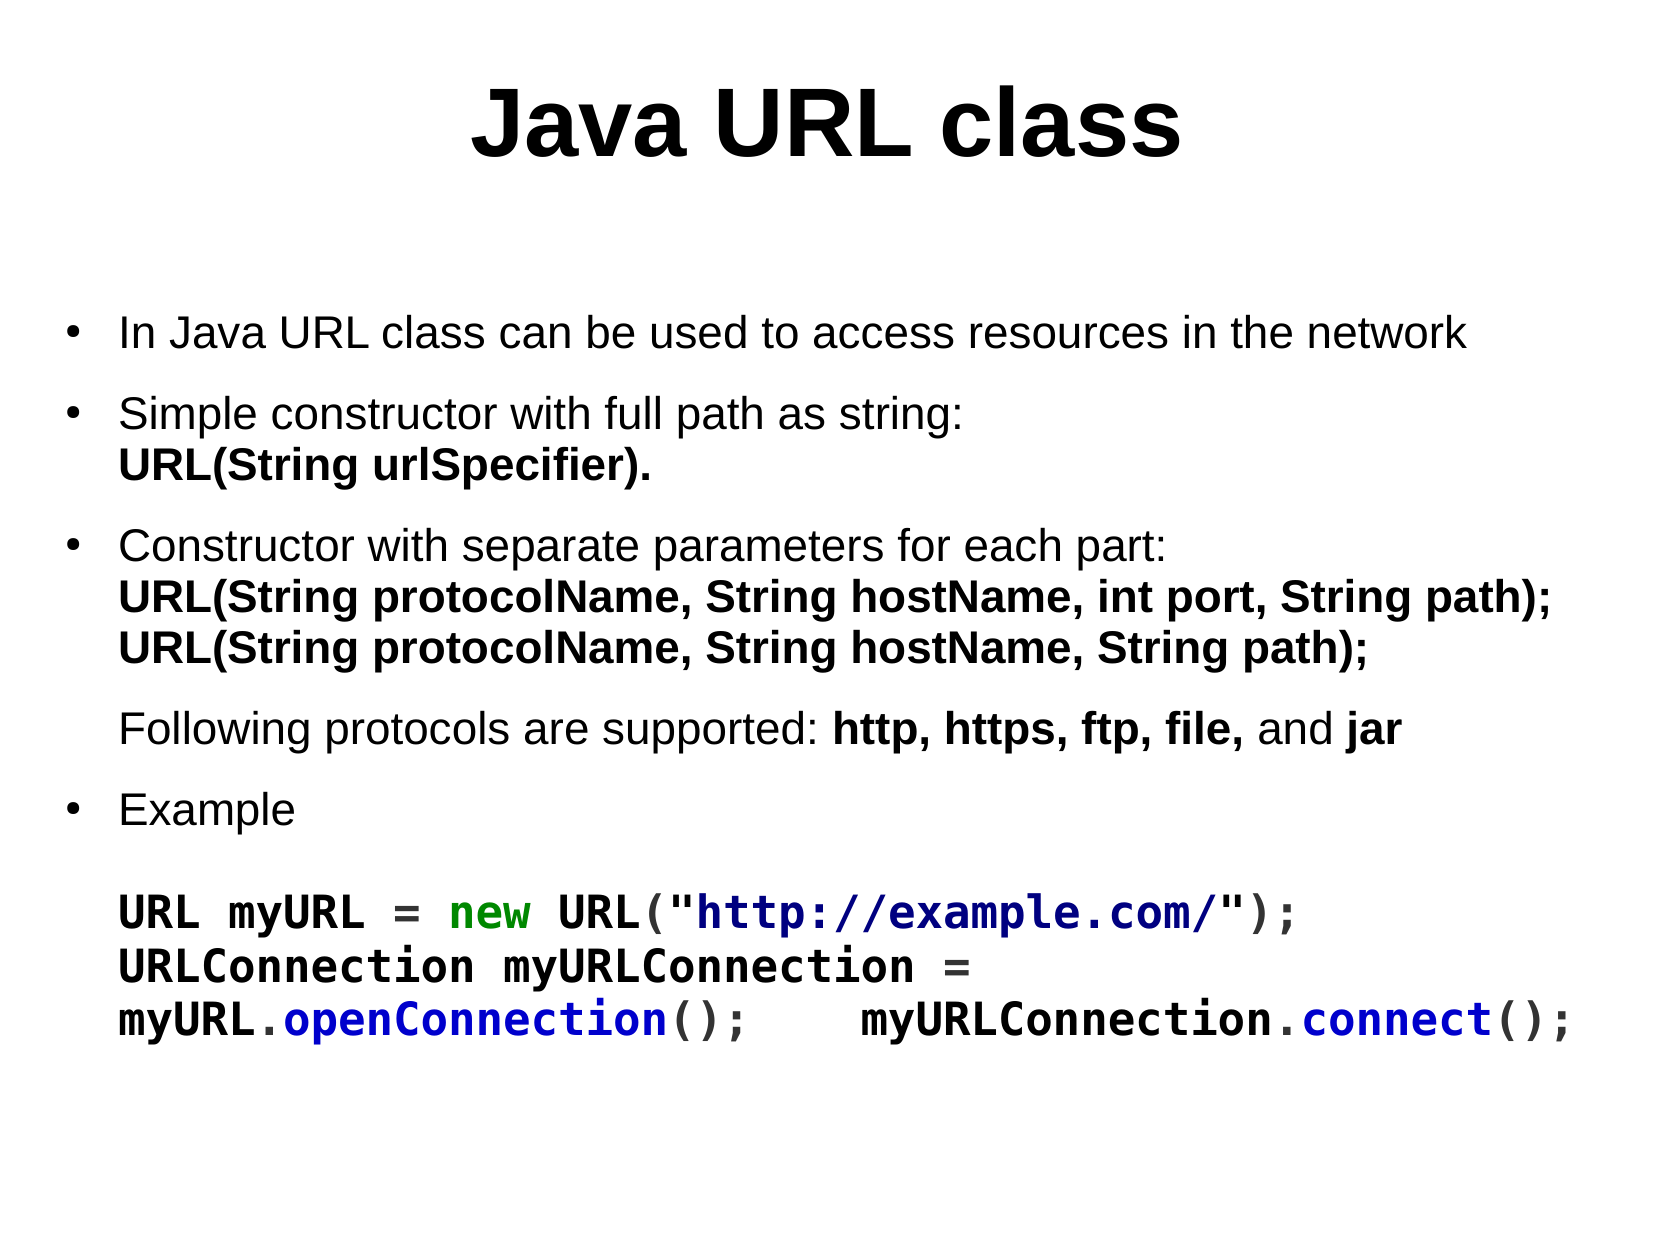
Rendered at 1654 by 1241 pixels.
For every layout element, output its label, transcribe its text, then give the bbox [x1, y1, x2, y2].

title Java URL class [82, 49, 1571, 196]
list In Java URL class can be used to access resources in the network Simple constructor with full path as string: URL(String urlSpecifier). Constructor with separate parameters for each part: URL(String protocolName, String hostName, int port, String path); URL(String protocolName, String hostName, String path); Following protocols are supported: http, https, ftp, file, and jar Example URL myURL = new URL("http://example.com/"); URLConnection myURLConnection = myURL.openConnection(); myURLConnection.connect(); [47, 307, 1595, 1182]
